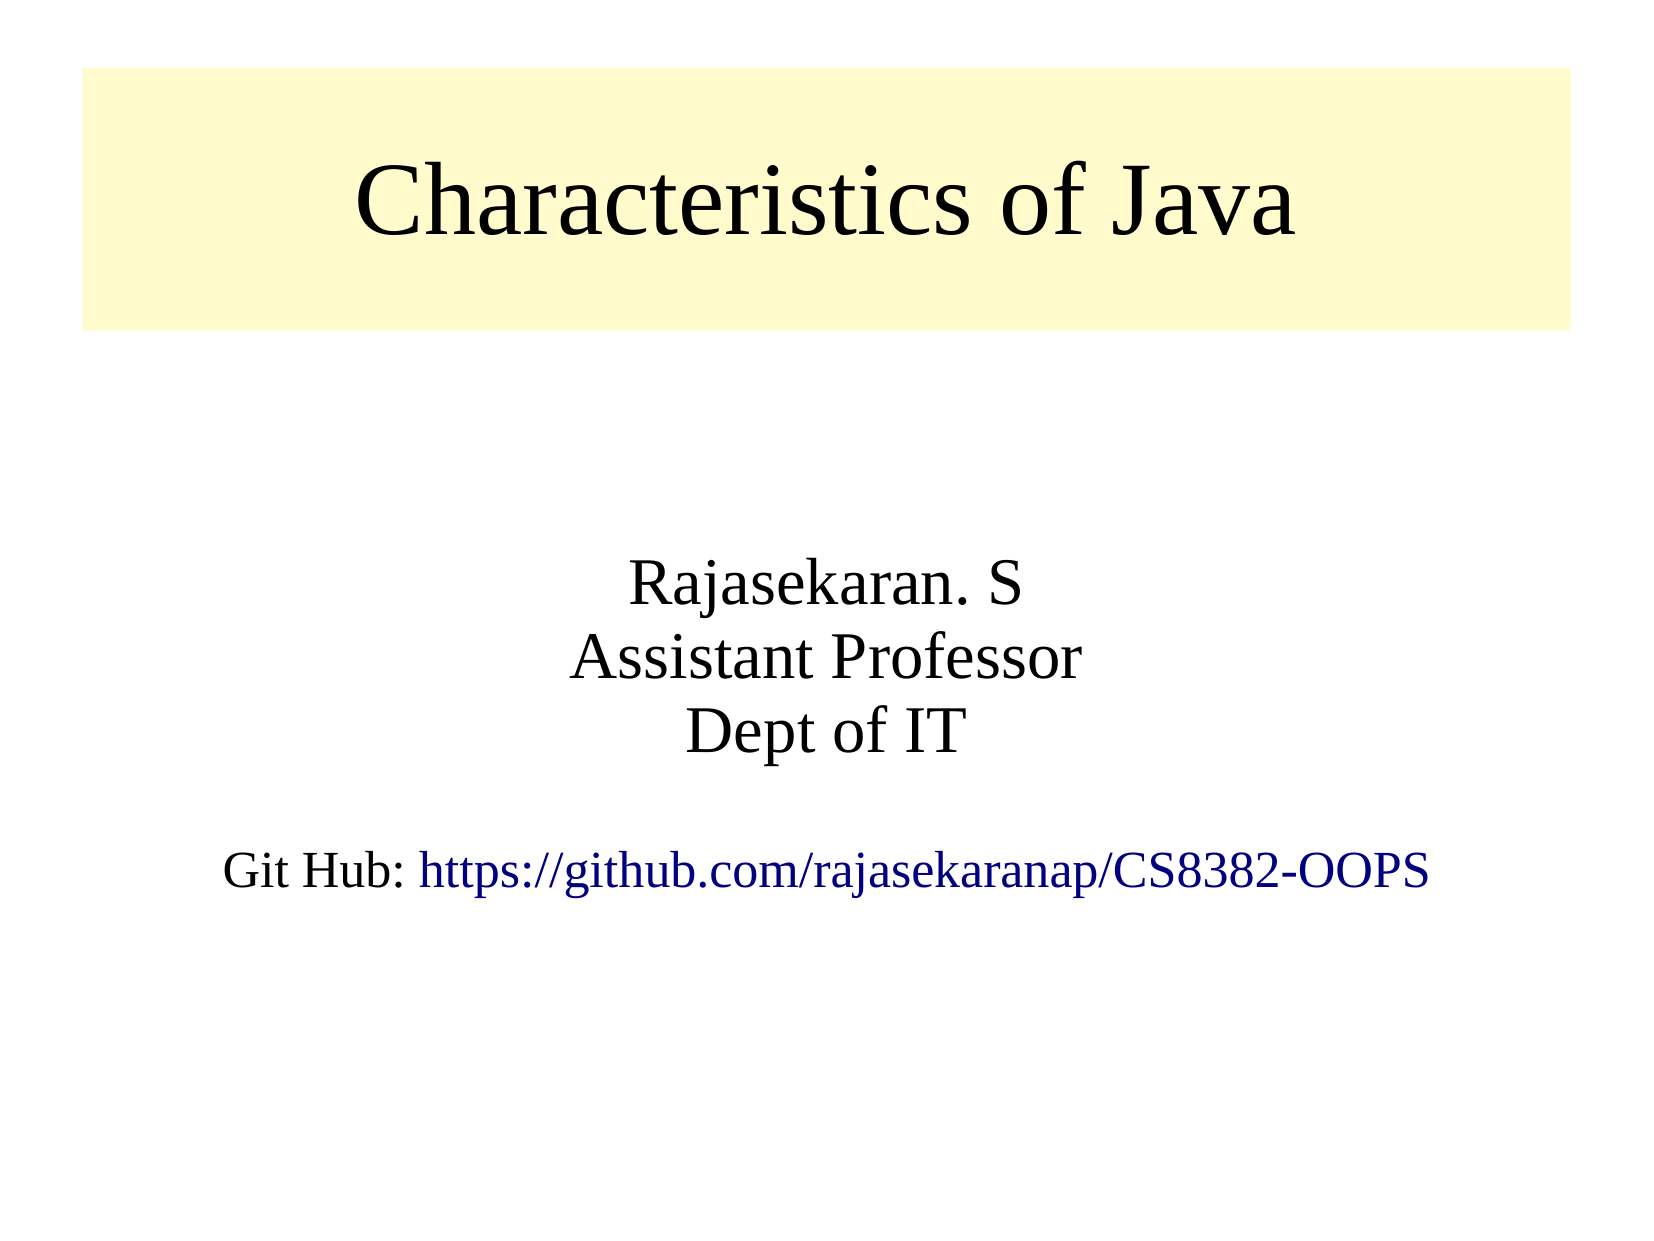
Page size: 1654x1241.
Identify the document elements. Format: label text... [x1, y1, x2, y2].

text_box Rajasekaran. S Assistant Professor Dept of IT Git Hub: https://github.com/rajasekaranap/CS8382-OOPS [82, 583, 1571, 935]
title Characteristics of Java [82, 68, 1571, 331]
